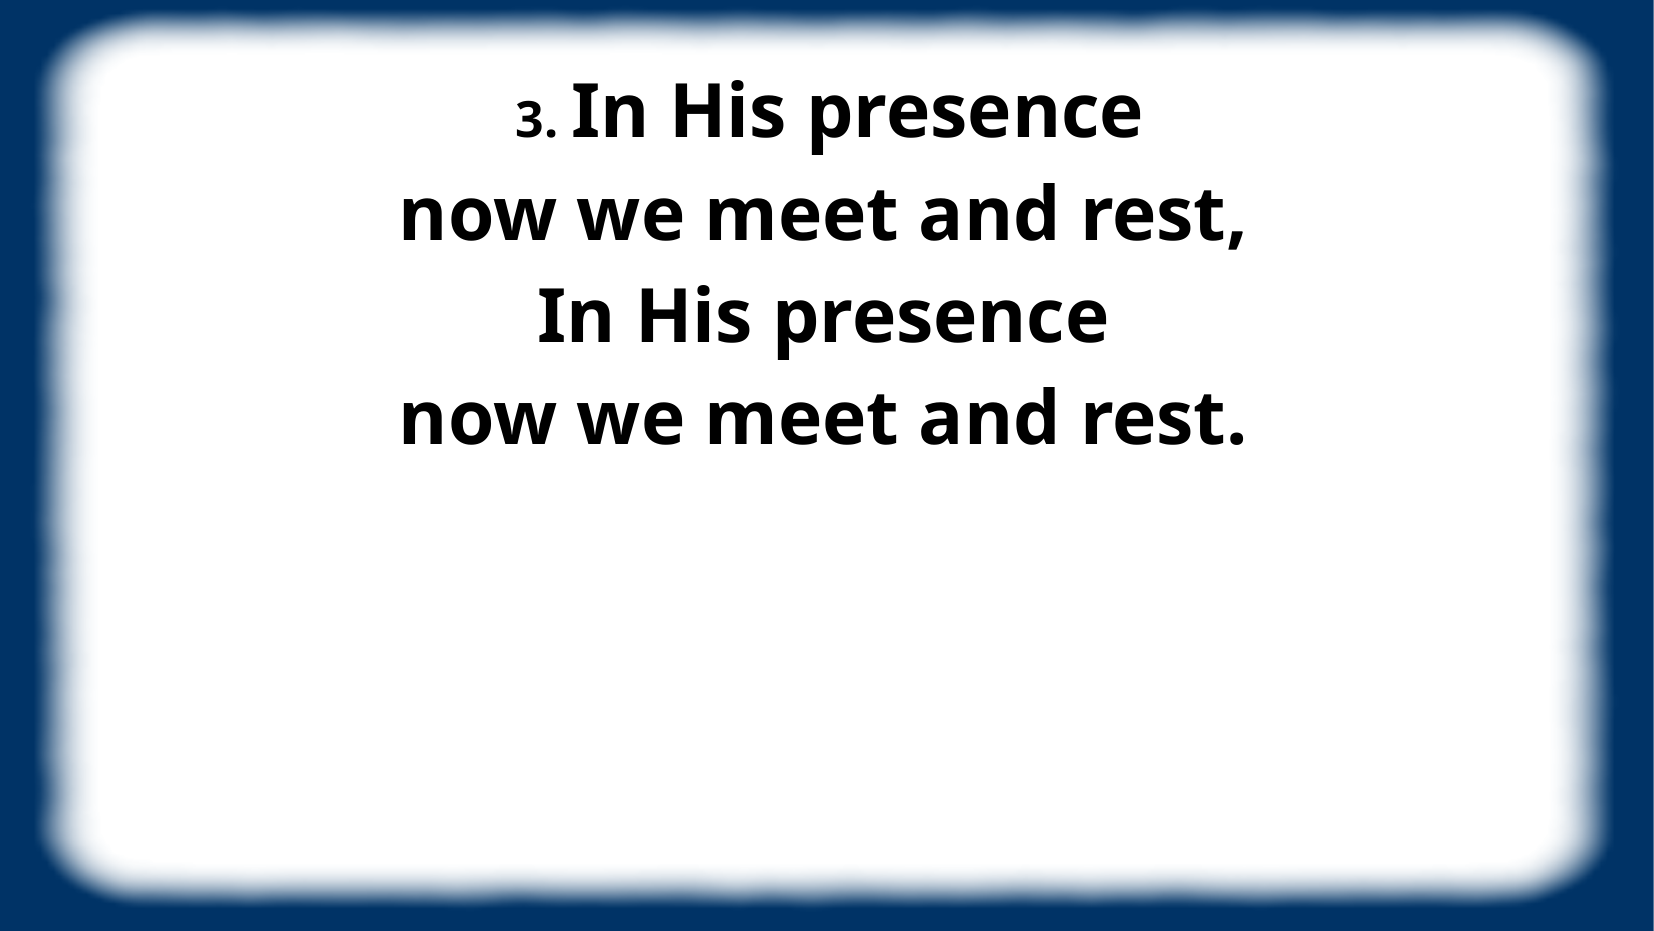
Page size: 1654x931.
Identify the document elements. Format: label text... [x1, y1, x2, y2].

text_box 3. In His presence now we meet and rest, In His presence now we meet and rest. [103, 50, 1544, 465]
picture [0, 0, 1654, 931]
